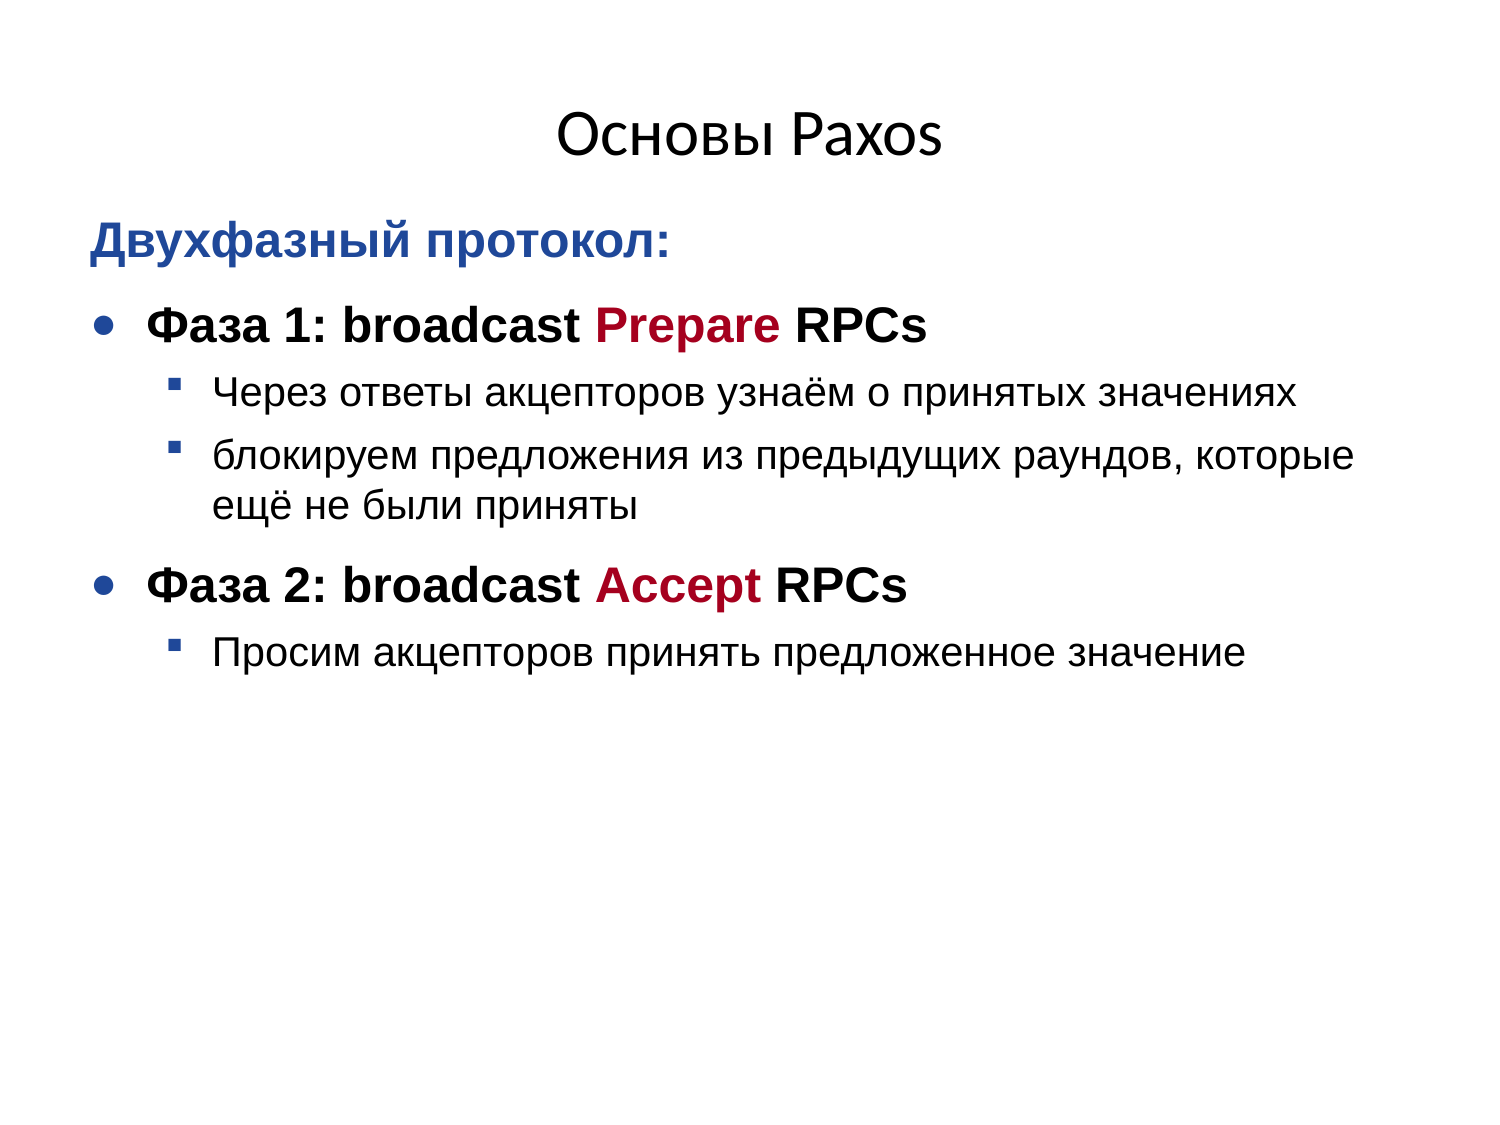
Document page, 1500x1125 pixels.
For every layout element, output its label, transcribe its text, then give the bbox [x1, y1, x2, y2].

title Основы Paxos [75, 45, 1426, 233]
list Двухфазный протокол: Фаза 1: broadcast Prepare RPCs Через ответы акцепторов узнаём о принятых значениях блокируем предложения из предыдущих раундов, которые ещё не были приняты Фаза 2: broadcast Accept RPCs Просим акцепторов принять предложенное значение [75, 233, 1425, 1005]
